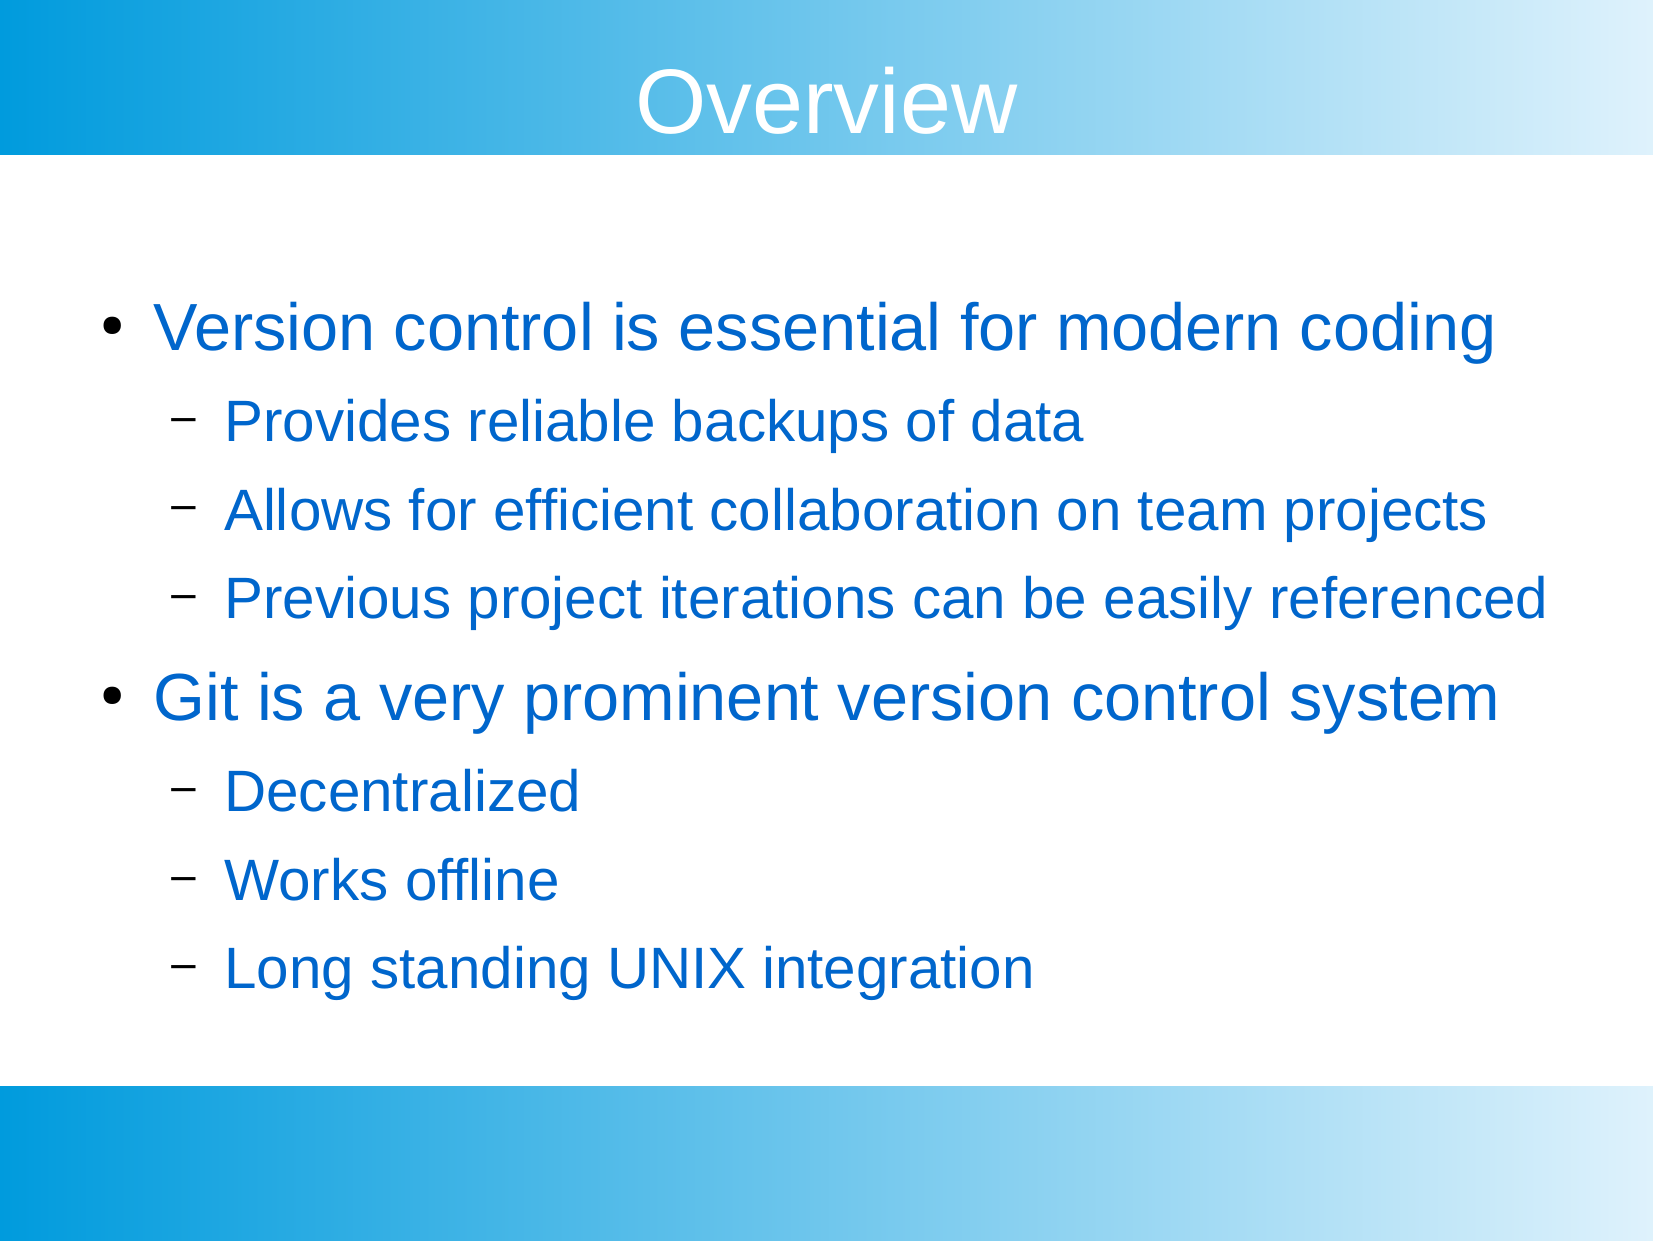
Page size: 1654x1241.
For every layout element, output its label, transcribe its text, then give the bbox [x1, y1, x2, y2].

title Overview [82, 49, 1571, 155]
list Version control is essential for modern coding Provides reliable backups of data Allows for efficient collaboration on team projects Previous project iterations can be easily referenced Git is a very prominent version control system Decentralized Works offline Long standing UNIX integration [82, 290, 1571, 1010]
